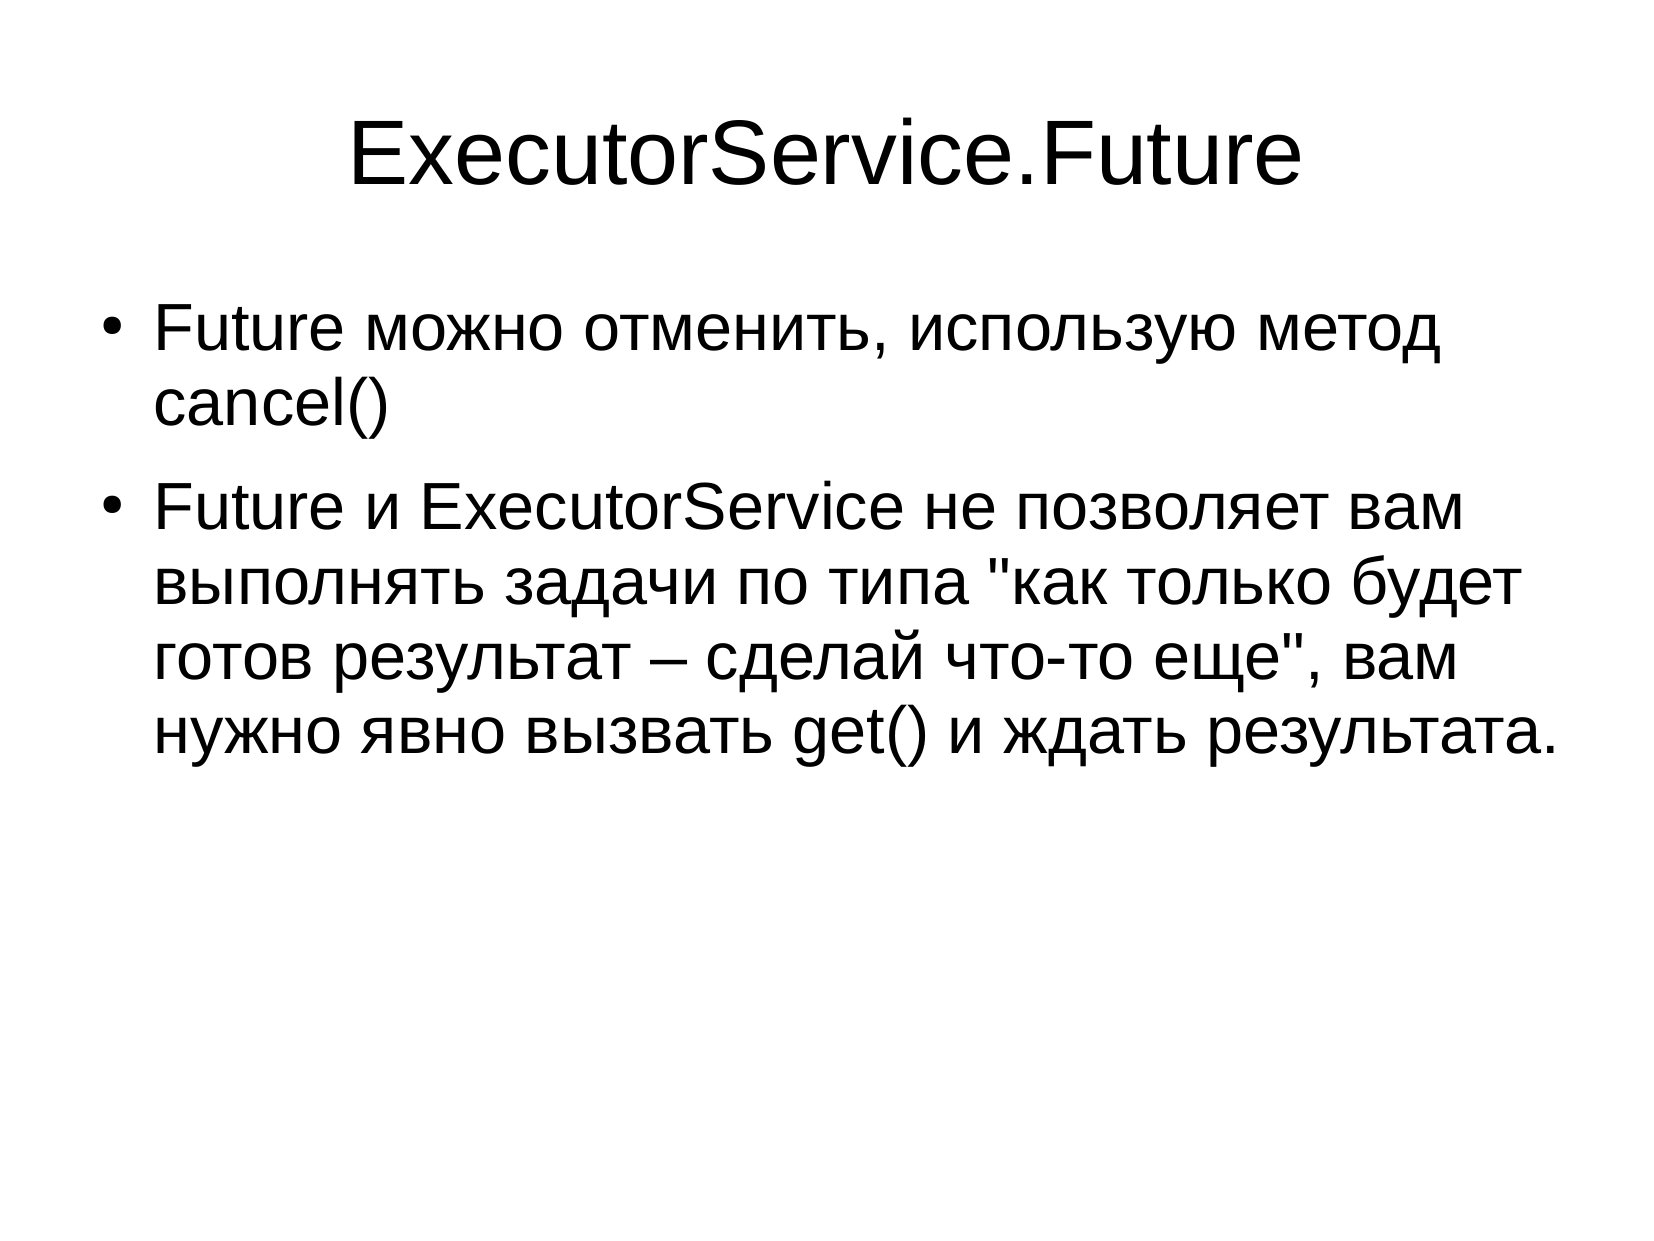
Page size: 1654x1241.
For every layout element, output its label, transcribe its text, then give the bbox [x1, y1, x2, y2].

title ExecutorService.Future [82, 49, 1571, 257]
list Future можно отменить, использую метод cancel() Future и ExecutorService не позволяет вам выполнять задачи по типа "как только будет готов результат – сделай что-то еще", вам нужно явно вызвать get() и ждать результата. [82, 290, 1571, 1010]
